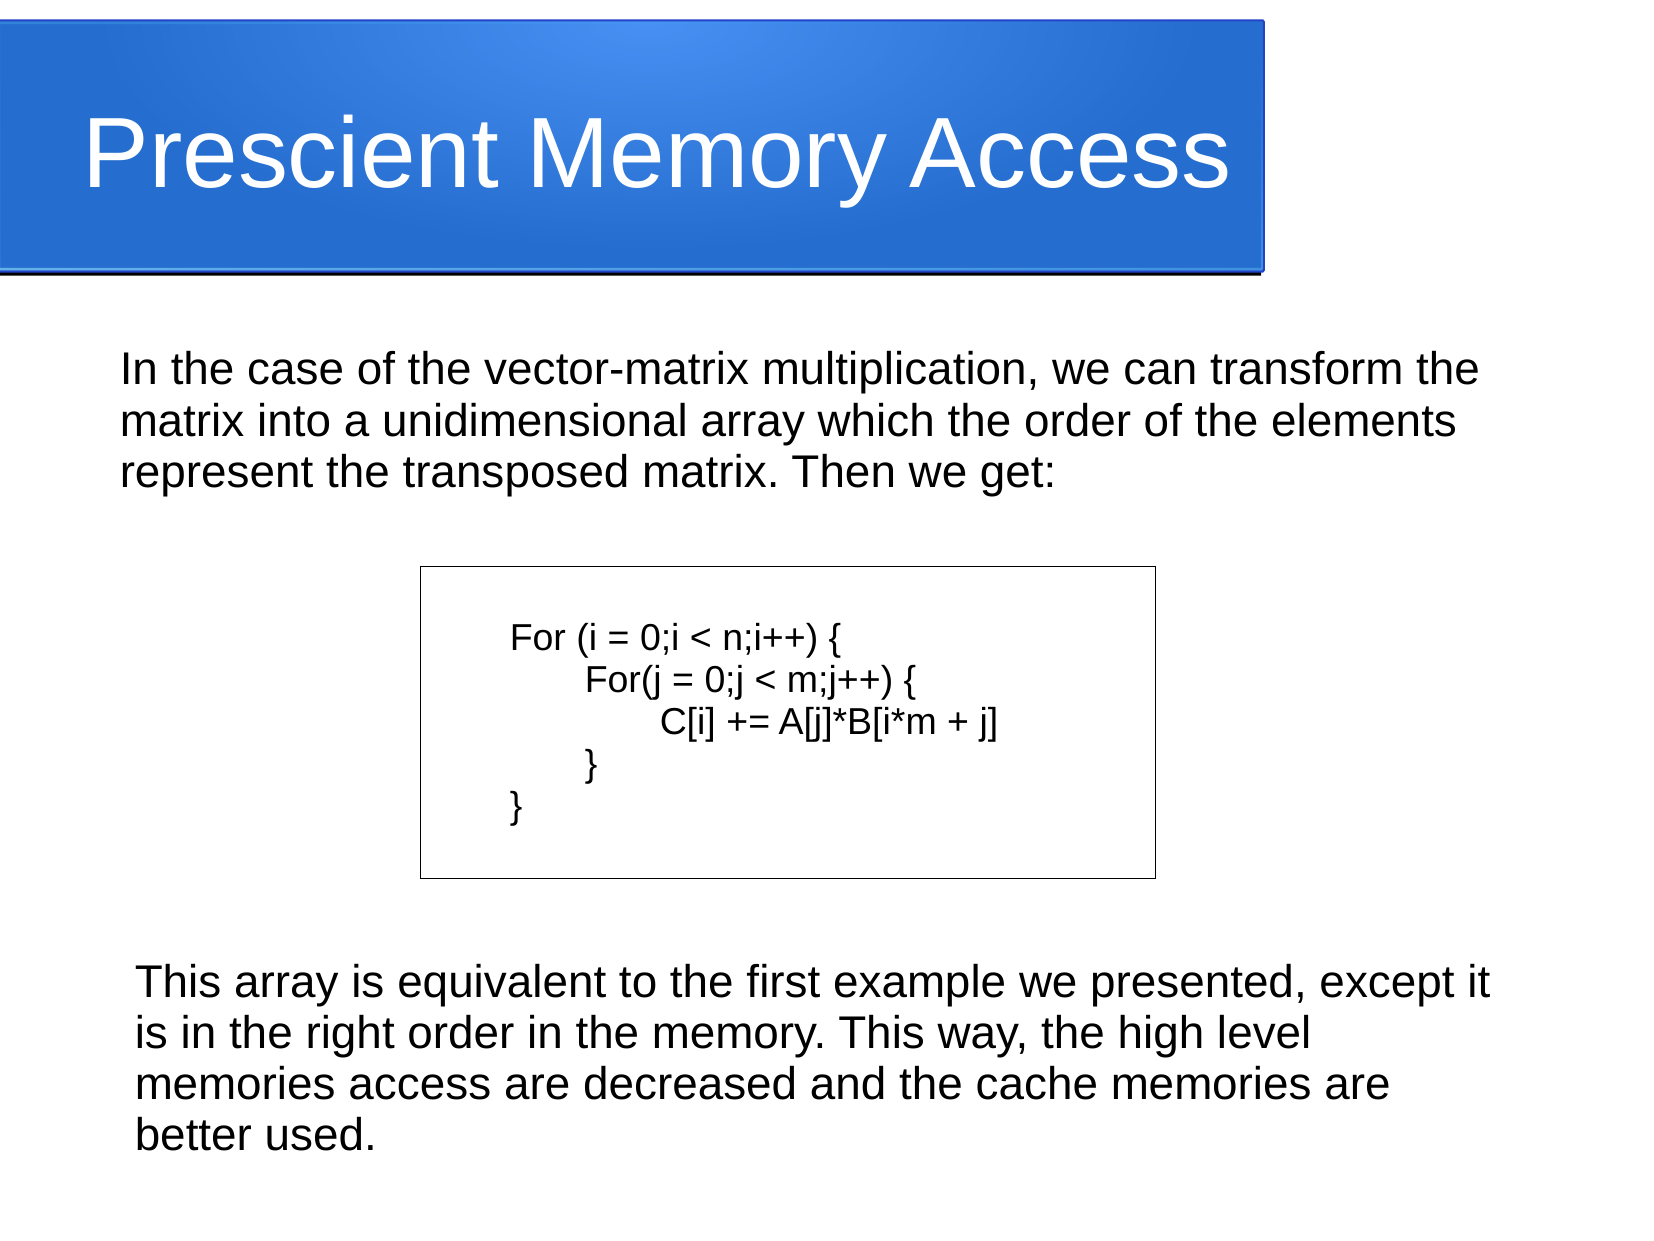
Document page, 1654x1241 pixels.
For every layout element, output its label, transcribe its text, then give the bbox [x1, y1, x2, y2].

text_box In the case of the vector-matrix multiplication, we can transform the matrix into a unidimensional array which the order of the elements represent the transposed matrix. Then we get: [105, 335, 1519, 505]
text_box For (i = 0;i < n;i++) { For(j = 0;j < m;j++) { C[i] += A[j]*B[i*m + j] } } [420, 566, 1156, 879]
title Prescient Memory Access [82, 49, 1250, 257]
text_box This array is equivalent to the first example we presented, except it is in the right order in the memory. This way, the high level memories access are decreased and the cache memories are better used. [120, 948, 1534, 1169]
